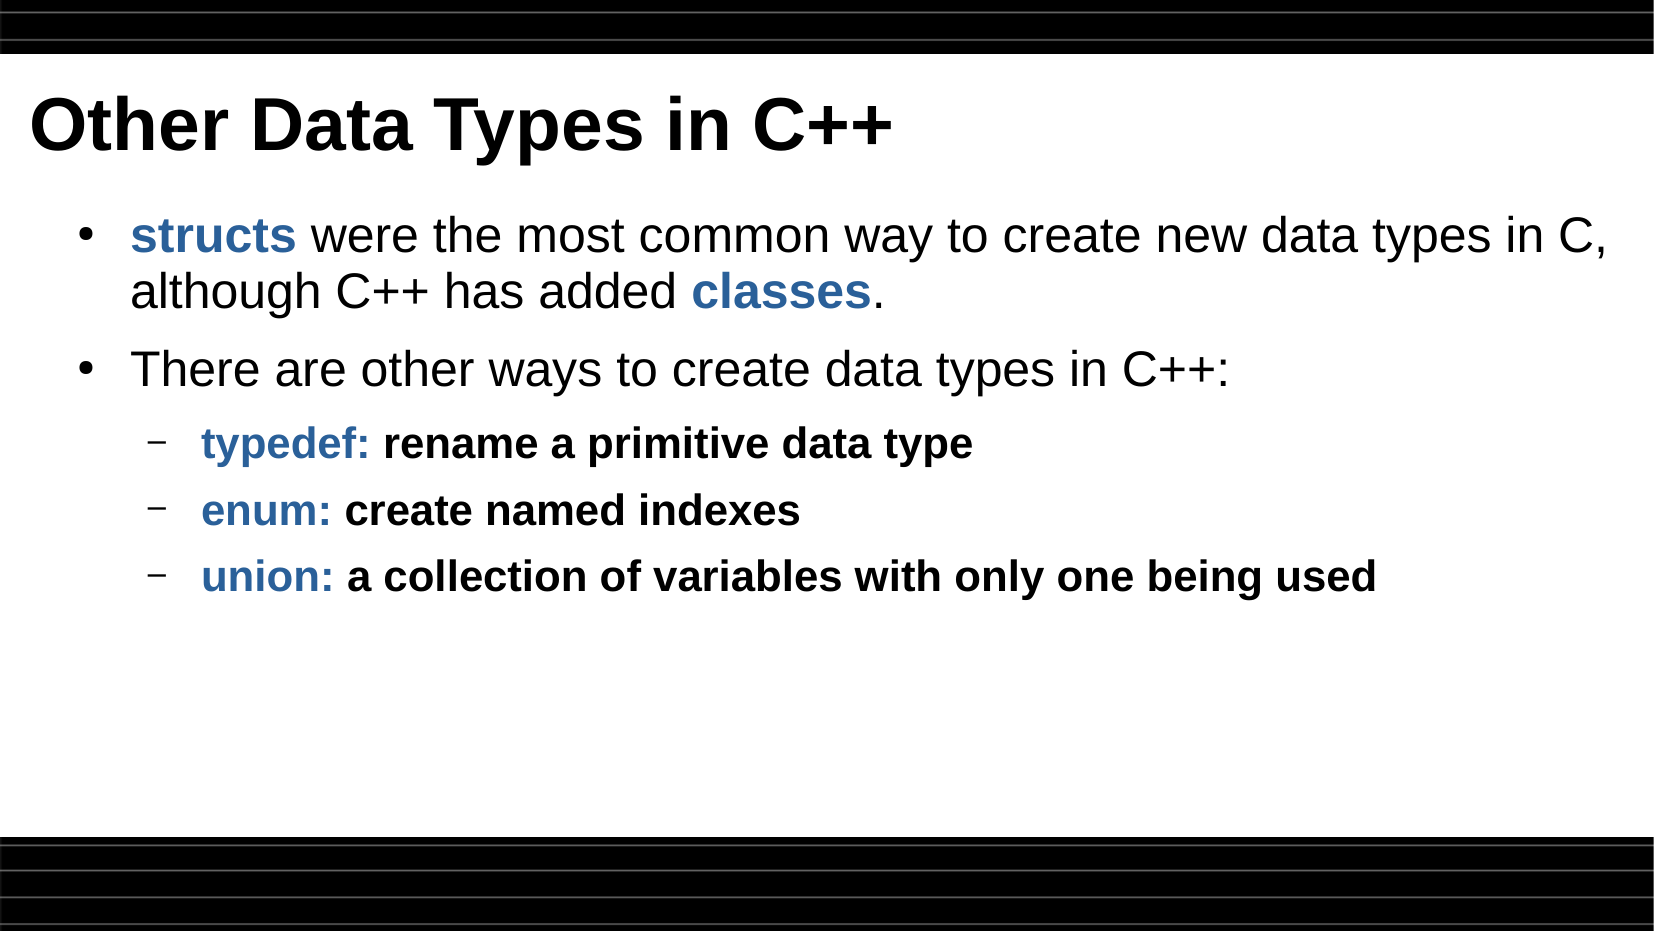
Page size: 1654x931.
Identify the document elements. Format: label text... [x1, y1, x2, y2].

picture [0, 0, 1654, 54]
text_box Other Data Types in C++ [15, 75, 1546, 174]
picture [0, 837, 1654, 931]
list structs were the most common way to create new data types in C, although C++ has added classes. There are other ways to create data types in C++: typedef: rename a primitive data type enum: create named indexes union: a collection of variables with only one being used [59, 207, 1636, 820]
